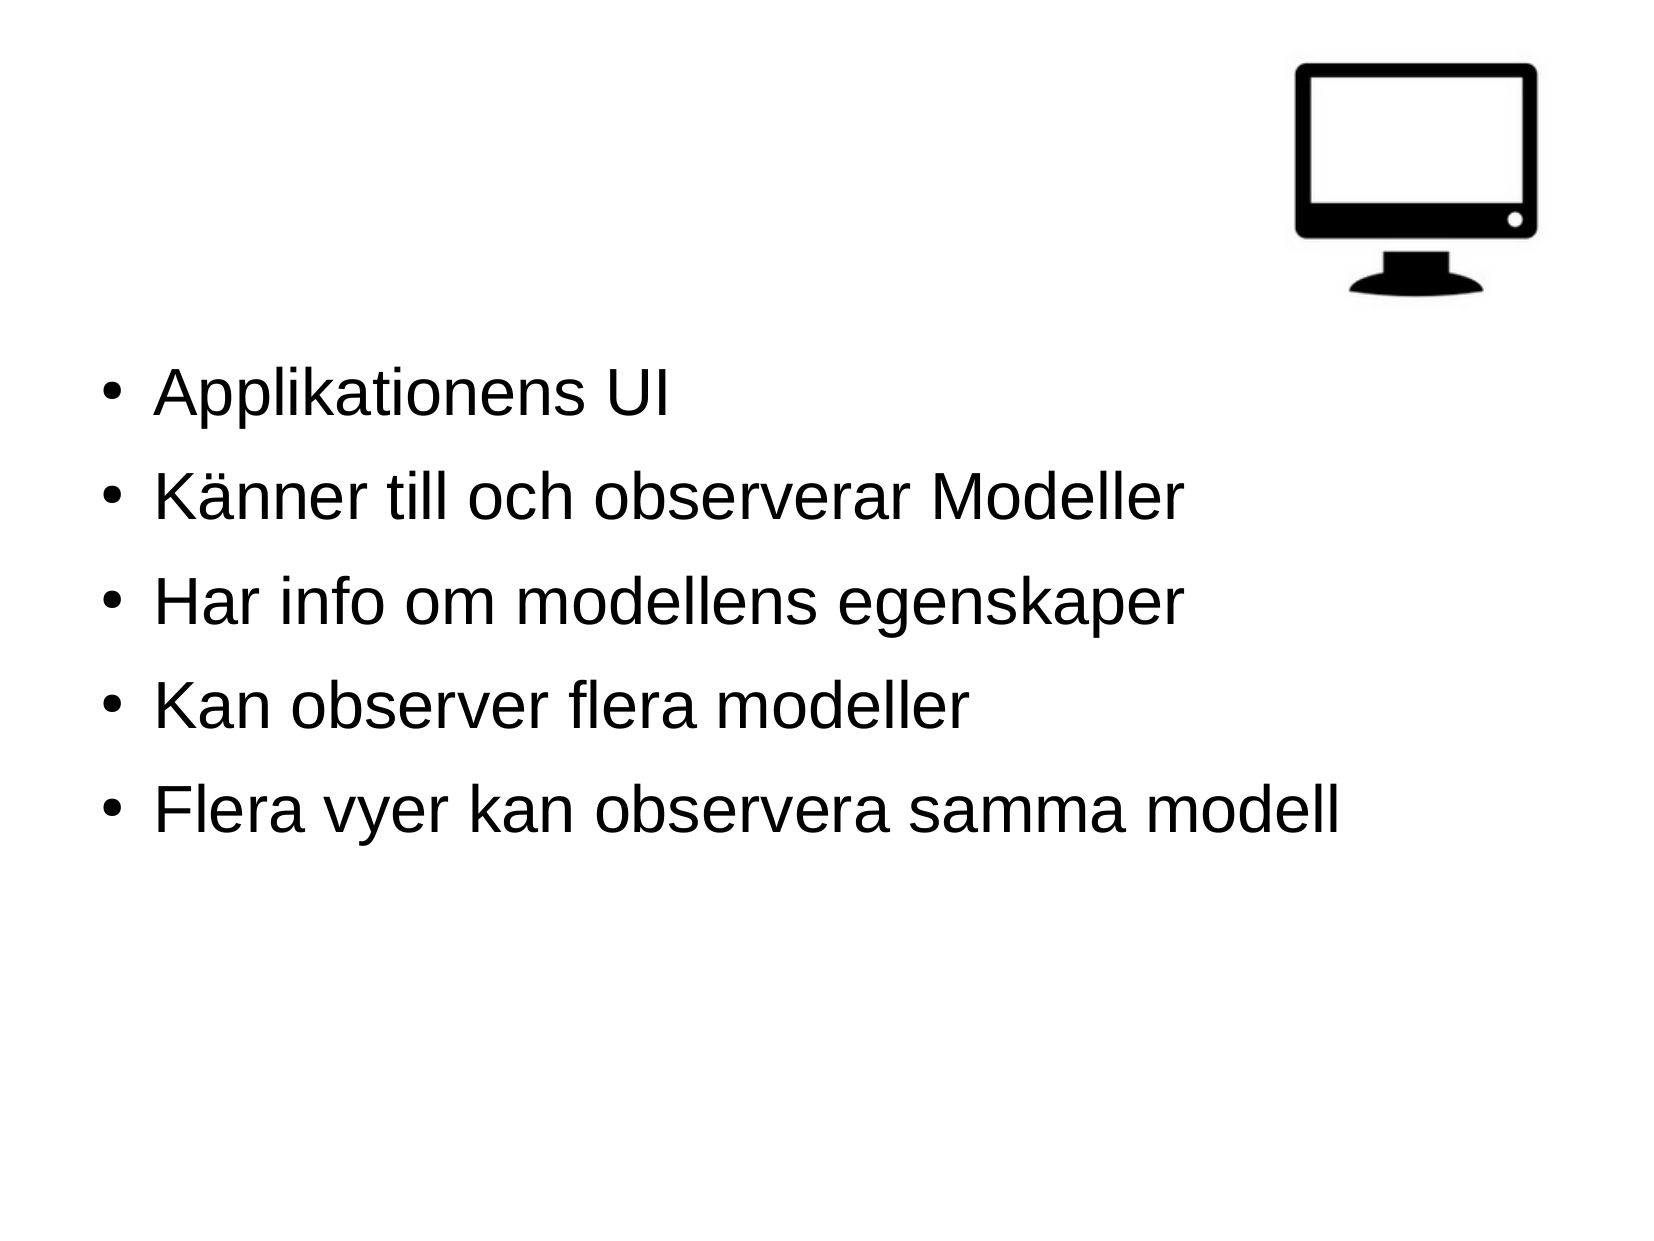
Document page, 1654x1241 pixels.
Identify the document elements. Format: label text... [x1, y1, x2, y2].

list Applikationens UI Känner till och observerar Modeller Har info om modellens egenskaper Kan observer flera modeller Flera vyer kan observera samma modell [82, 355, 1571, 1075]
picture [1260, 29, 1584, 334]
